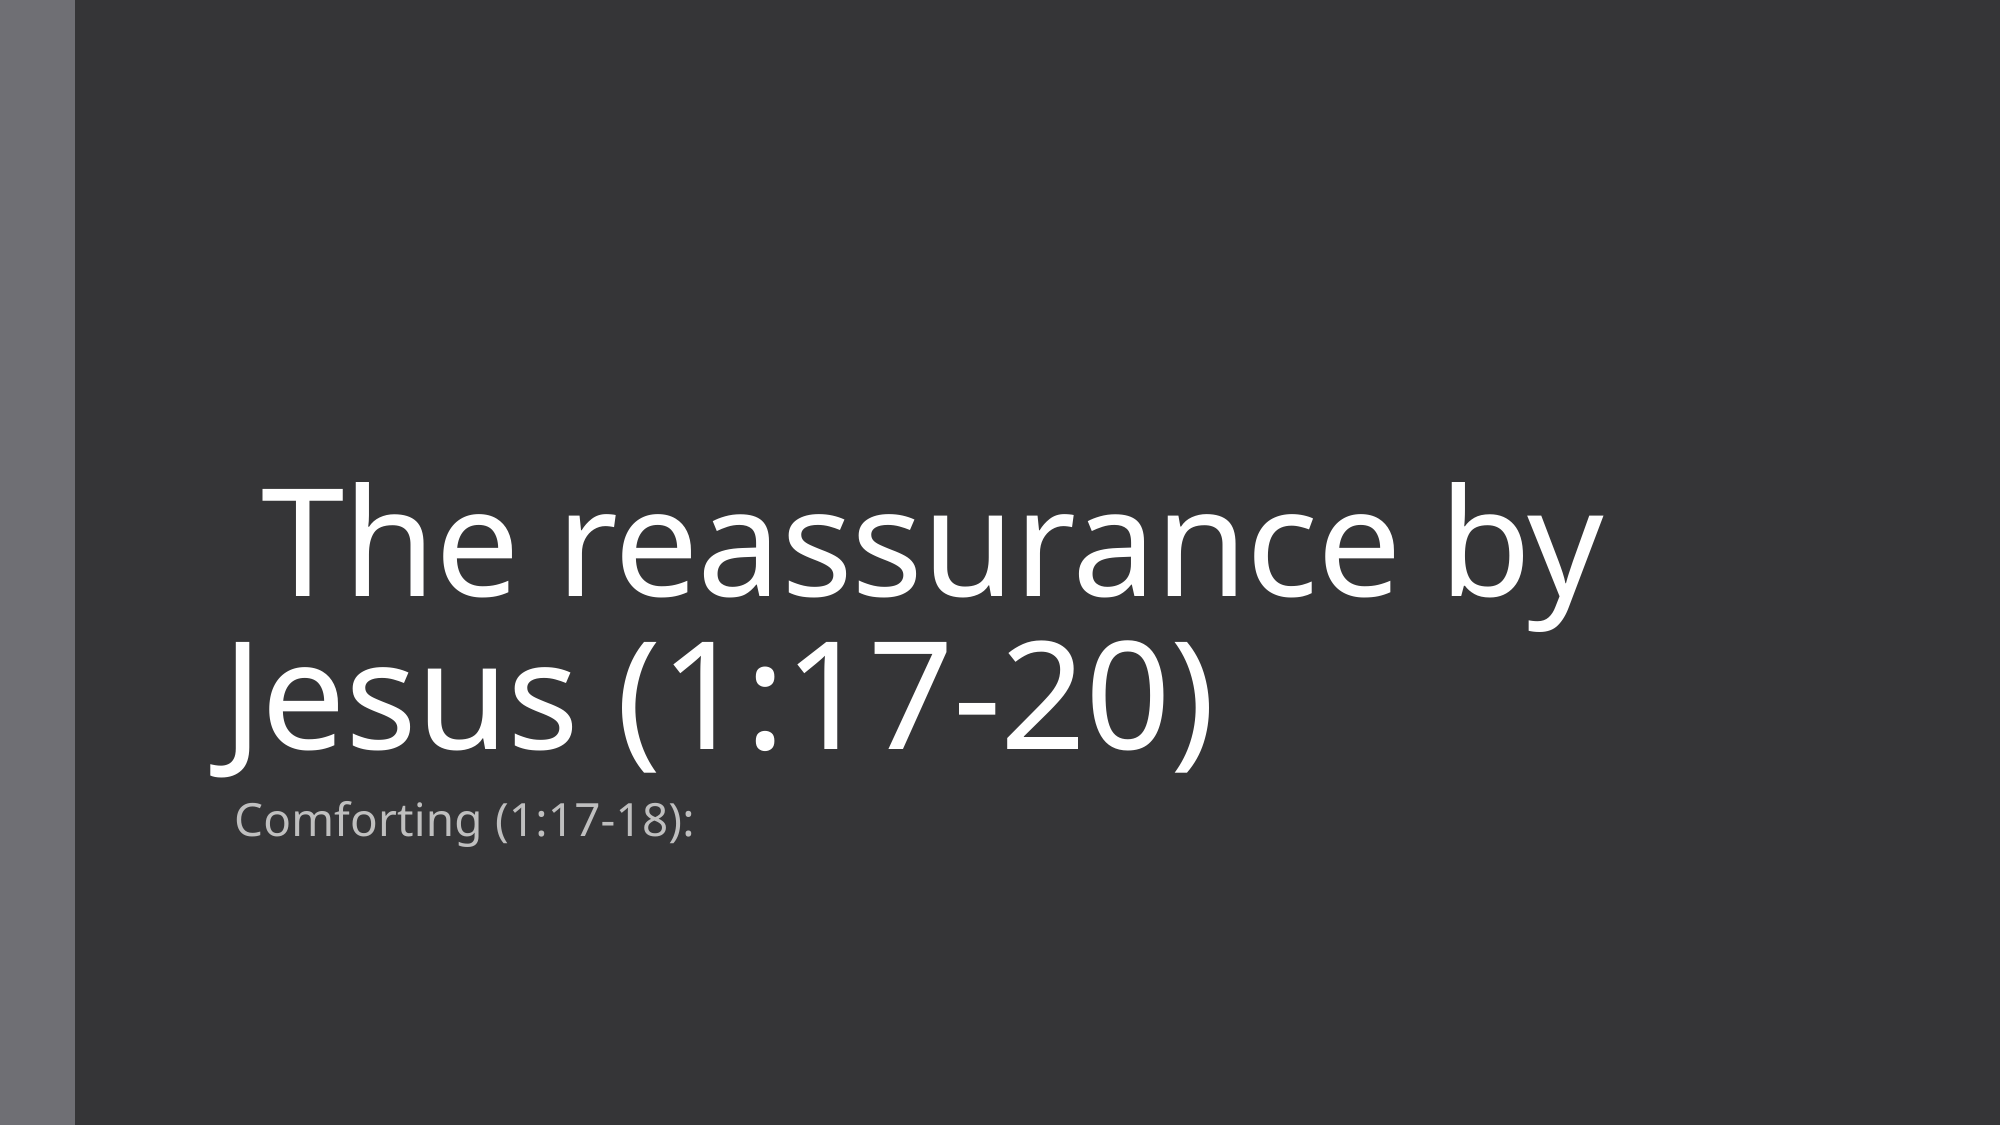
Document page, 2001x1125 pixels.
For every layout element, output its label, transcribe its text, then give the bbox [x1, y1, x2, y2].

subtitle Comforting (1:17-18): [206, 787, 1752, 1066]
title The reassurance by Jesus (1:17-20) [206, 124, 1752, 787]
